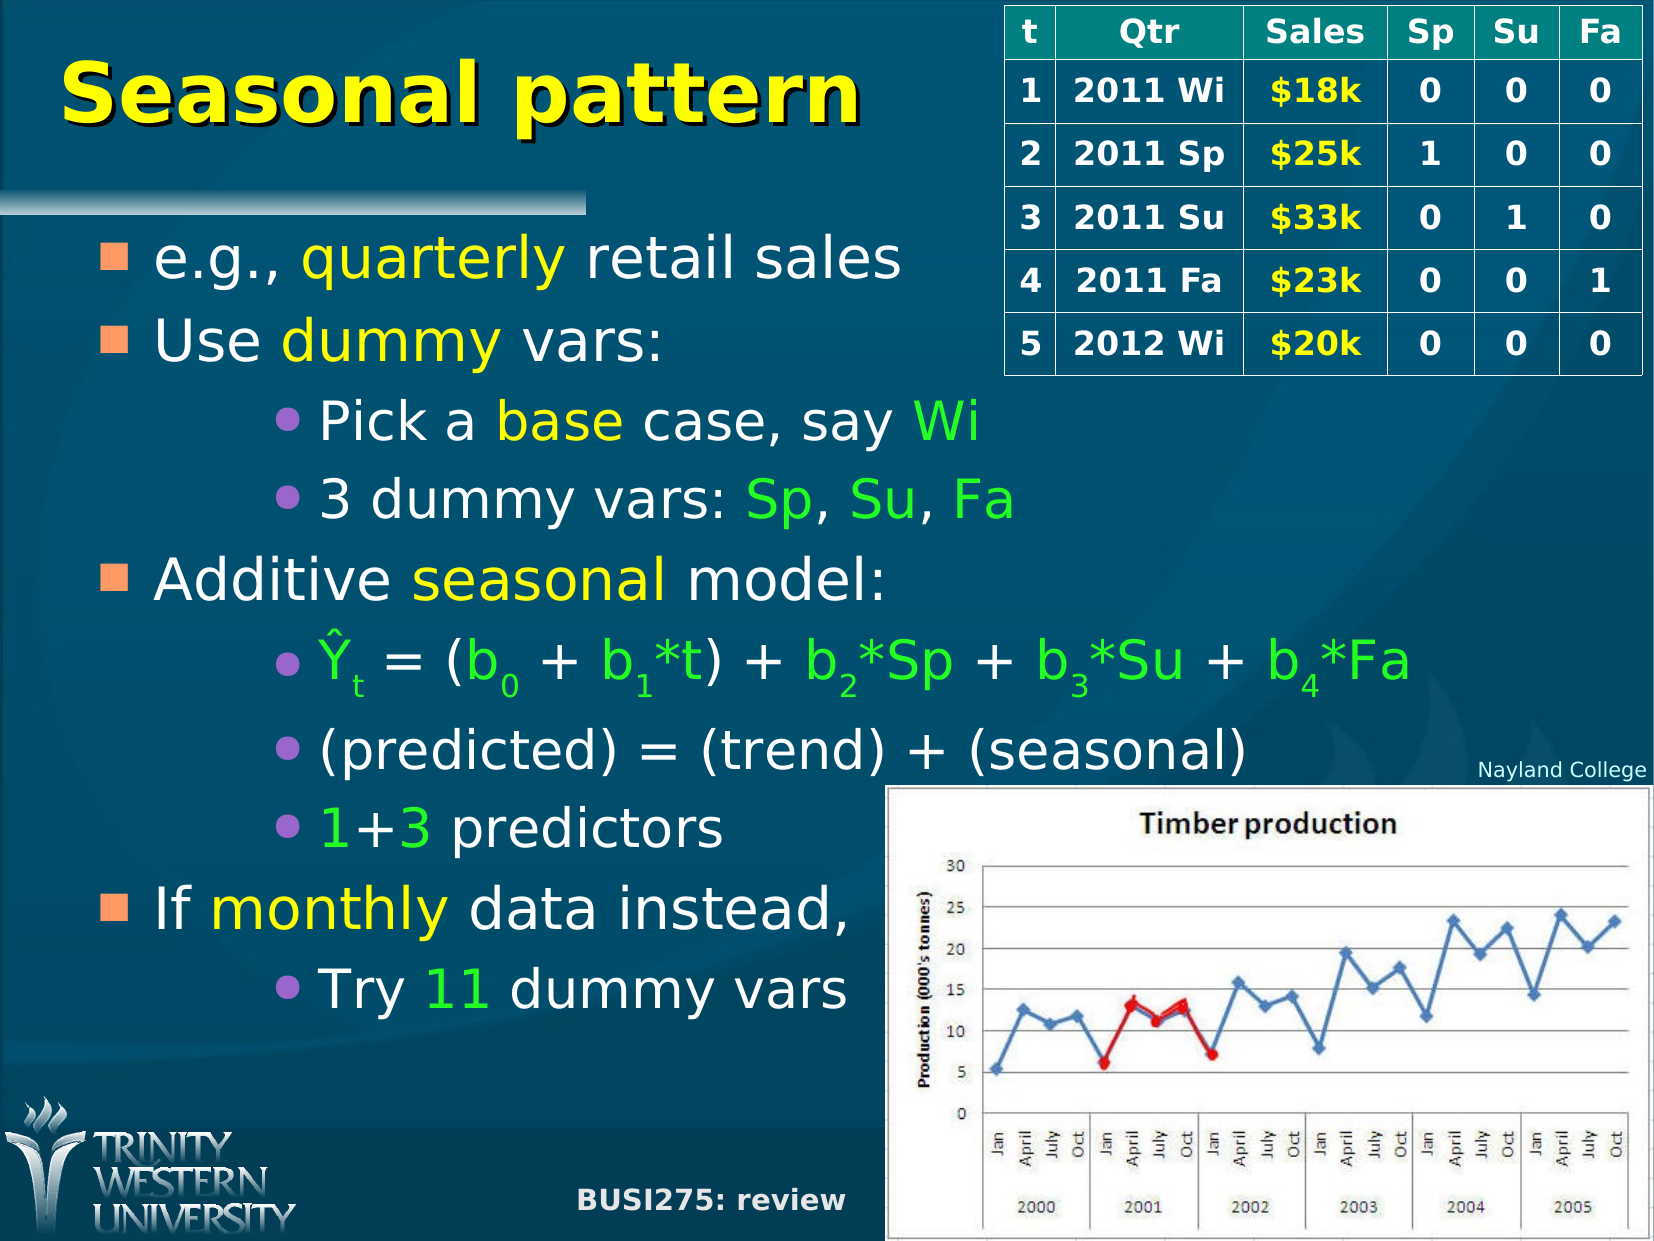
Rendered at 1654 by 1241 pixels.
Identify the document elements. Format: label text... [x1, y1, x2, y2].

table_cell 0 [1475, 60, 1559, 123]
table_cell 0 [1560, 313, 1642, 375]
table_cell 0 [1560, 124, 1642, 186]
table_cell 0 [1475, 124, 1559, 186]
table_cell 4 [1005, 250, 1055, 312]
table_header Sp [1388, 6, 1474, 59]
table_cell $20k [1244, 313, 1387, 375]
table_cell 2012 Wi [1056, 313, 1243, 375]
table_cell 2011 Fa [1056, 250, 1243, 312]
table_cell 0 [1388, 250, 1474, 312]
table_header Qtr [1056, 6, 1243, 59]
table_cell $23k [1244, 250, 1387, 312]
picture [38, 1227, 54, 1232]
table_cell $33k [1244, 187, 1387, 249]
table_header Su [1475, 6, 1559, 59]
table_cell 0 [1388, 187, 1474, 249]
table_cell 1 [1475, 187, 1559, 249]
picture [886, 785, 1654, 1241]
table_header Fa [1560, 6, 1642, 59]
table_cell 1 [1560, 250, 1642, 312]
table_header Sales [1244, 6, 1387, 59]
table_cell 0 [1560, 187, 1642, 249]
table_cell $25k [1244, 124, 1387, 186]
table_cell 0 [38, 1216, 56, 1221]
text_box Nayland College [1459, 747, 1654, 793]
table_cell 2011 Sp [1056, 124, 1243, 186]
table_cell 3 [1005, 187, 1055, 249]
table_cell 0 [1388, 313, 1474, 375]
table_cell 2011 Wi [1056, 60, 1243, 123]
table_cell 0 [1475, 250, 1559, 312]
table_cell 0 [1560, 60, 1642, 123]
table_cell 1 [1005, 60, 1055, 123]
table_header t [1005, 6, 1055, 59]
title Seasonal pattern [59, 2, 1548, 190]
table_cell 2 [1005, 124, 1055, 186]
table_cell 2011 Su [1056, 187, 1243, 249]
list e.g., quarterly retail sales Use dummy vars: Pick a base case, say Wi 3 dummy vars: Sp, Su, Fa Additive seasonal model: Ŷt = (b0 + b1*t) + b2*Sp + b3*Su + b4*Fa (predicted) = (trend) + (seasonal) 1+3 predictors If monthly data instead, Try 11 dummy vars [82, 225, 1571, 1109]
table_cell 0 [1475, 313, 1559, 375]
table_cell $18k [1244, 60, 1387, 123]
table_cell 5 [1005, 313, 1055, 375]
table_cell 0 [1388, 60, 1474, 123]
table_cell 1 [1388, 124, 1474, 186]
